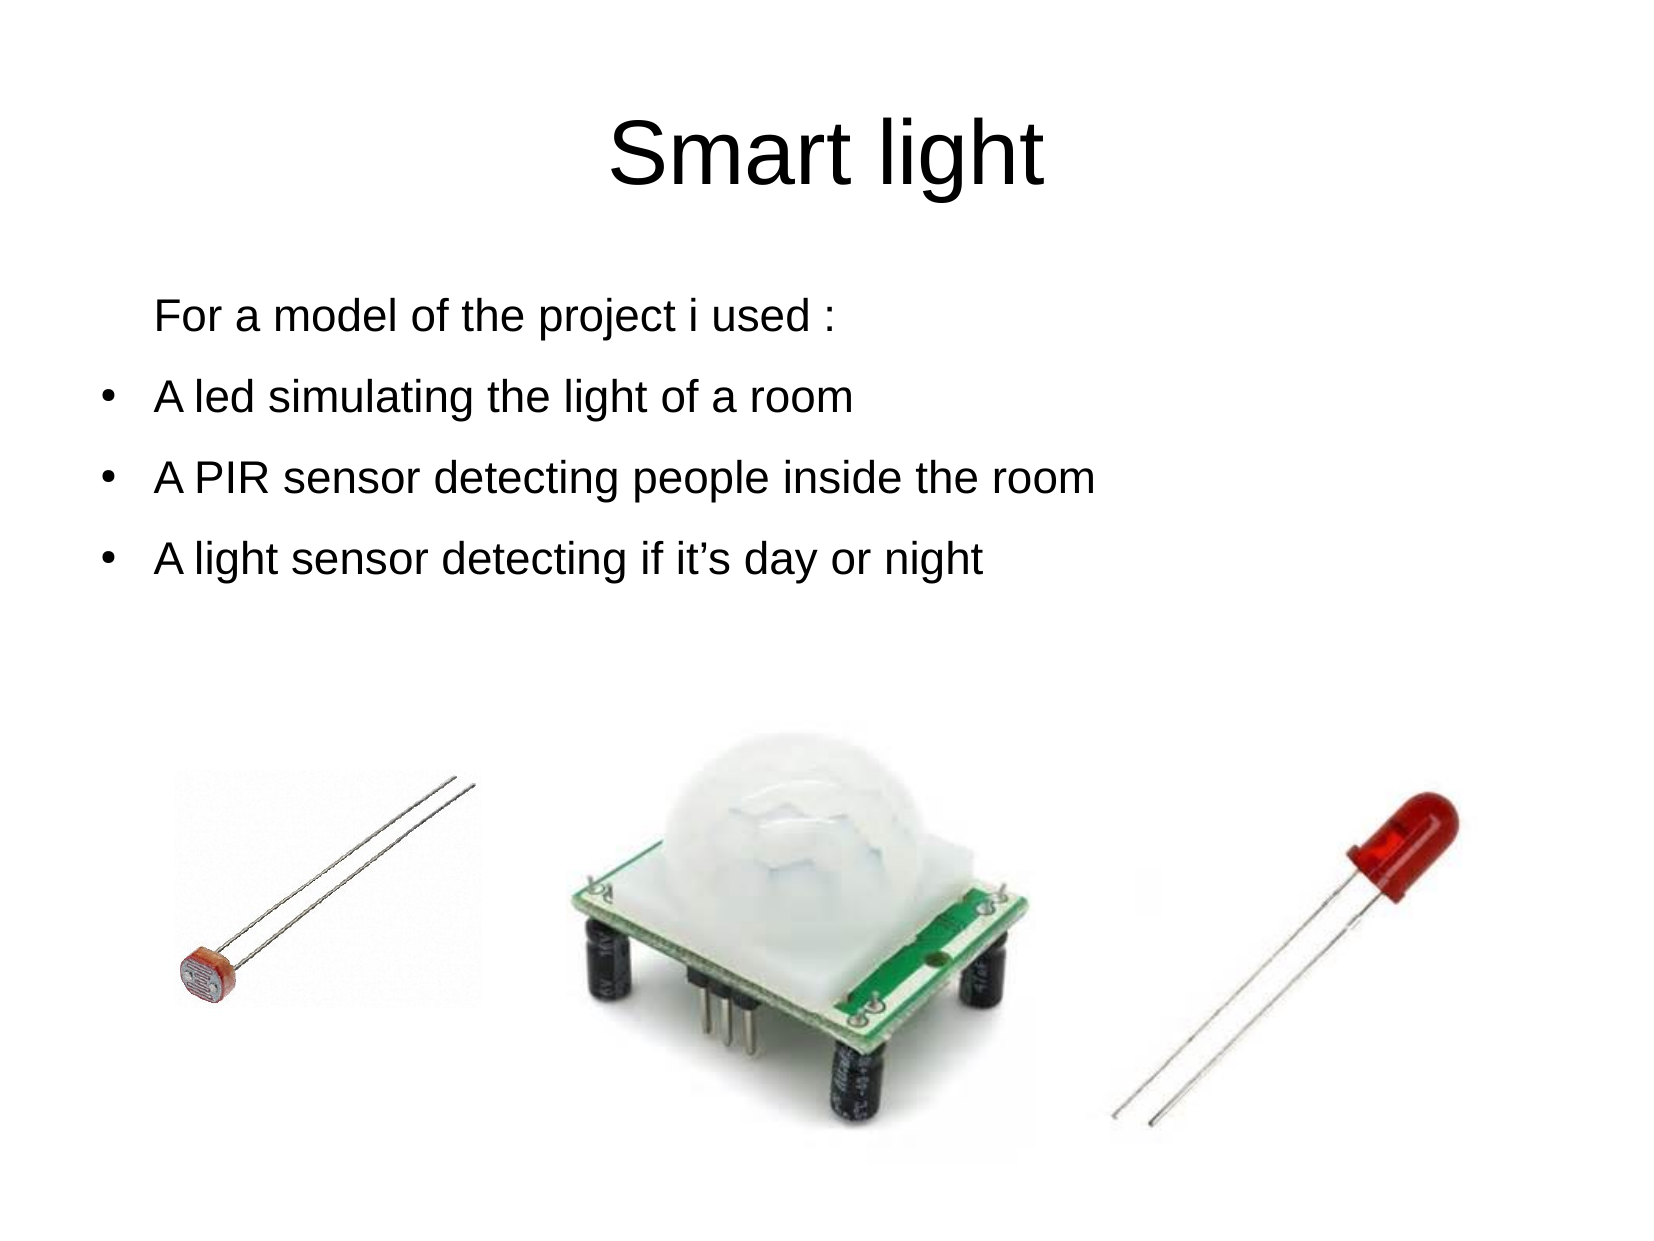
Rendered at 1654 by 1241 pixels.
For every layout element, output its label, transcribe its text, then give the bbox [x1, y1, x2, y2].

list For a model of the project i used : A led simulating the light of a room A PIR sensor detecting people inside the room A light sensor detecting if it’s day or night [82, 290, 1571, 1010]
picture [70, 631, 1036, 1166]
title Smart light [82, 49, 1571, 257]
picture [1086, 767, 1478, 1159]
